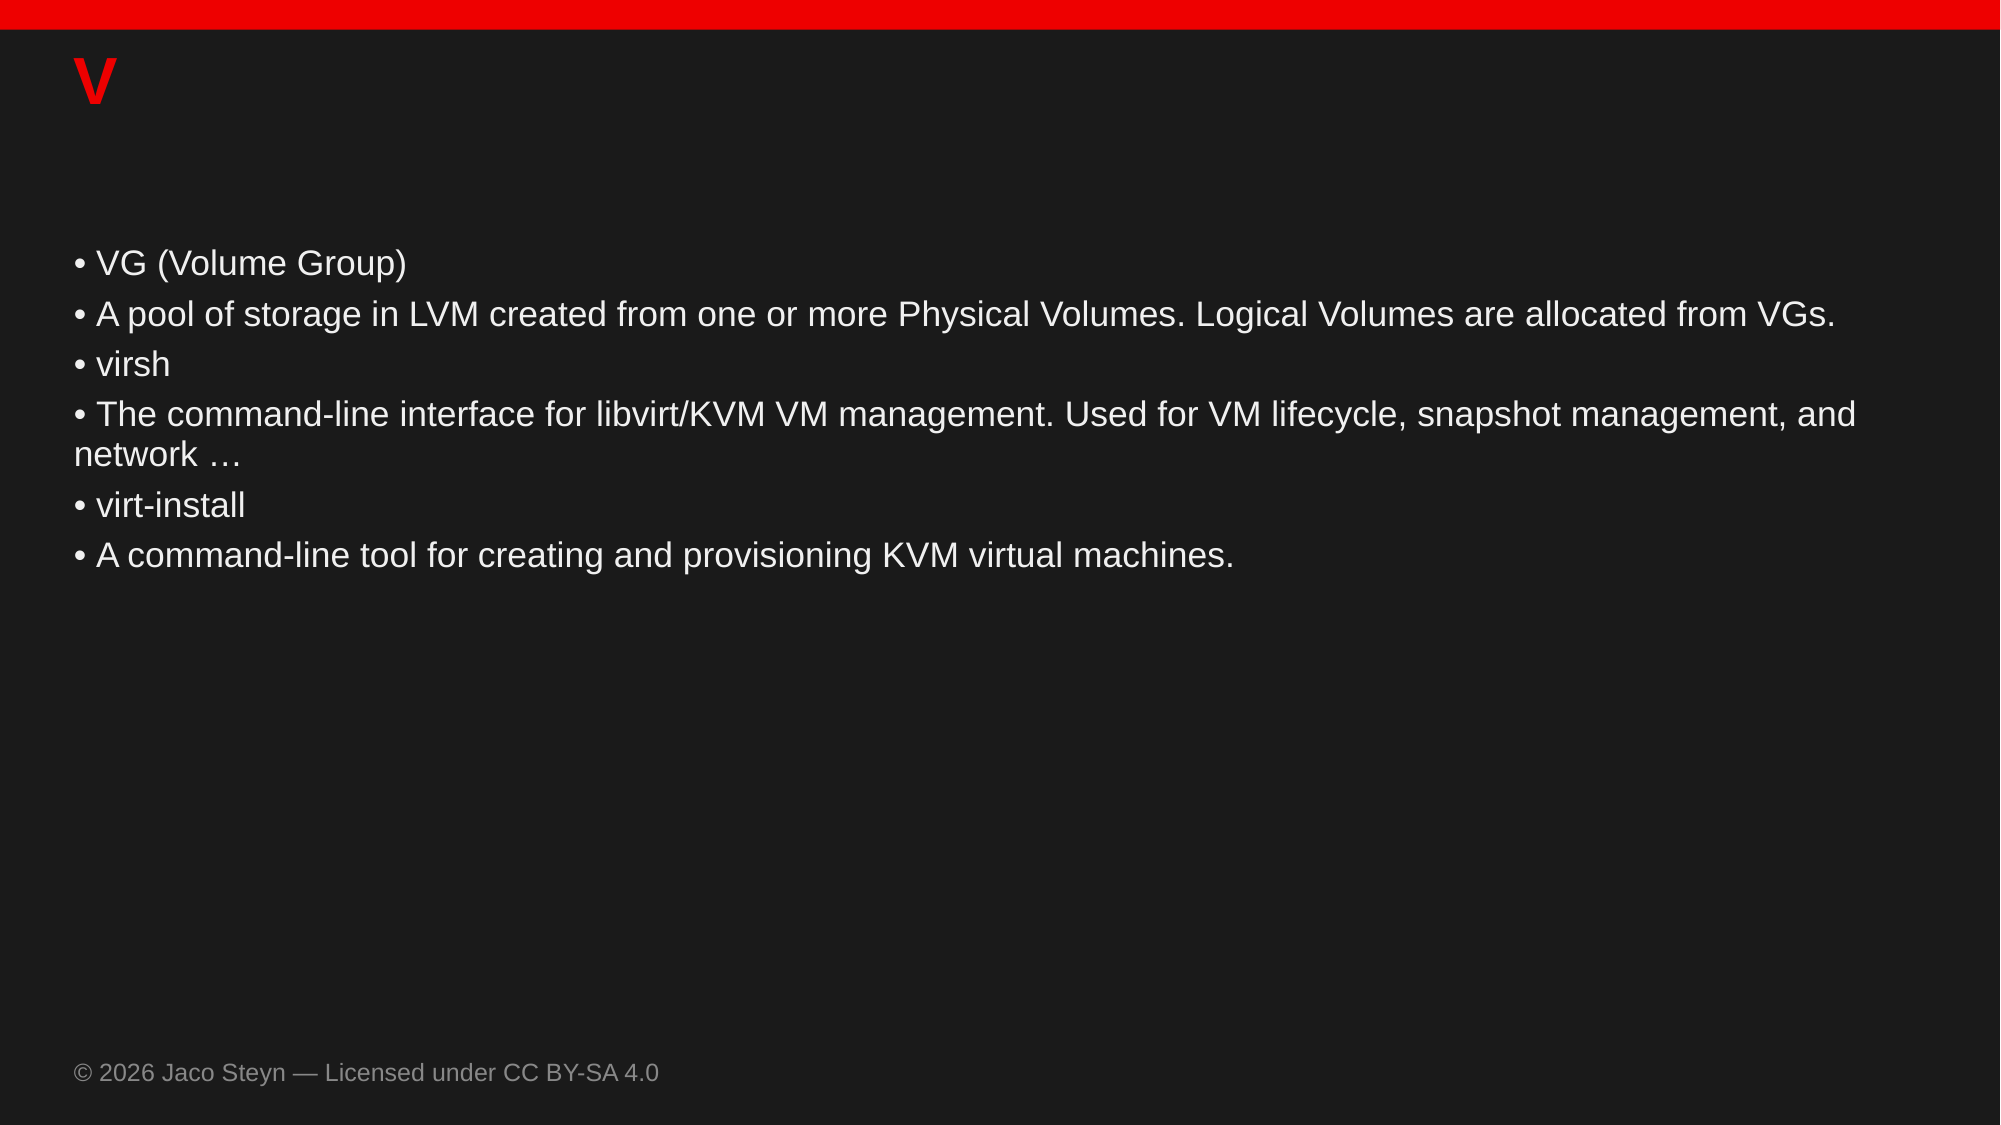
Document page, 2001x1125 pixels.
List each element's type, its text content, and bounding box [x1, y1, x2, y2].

text_box V [59, 36, 1942, 208]
text_box © 2026 Jaco Steyn — Licensed under CC BY-SA 4.0 [59, 1051, 1942, 1093]
text_box [0, 0, 2001, 30]
text_box • VG (Volume Group) • A pool of storage in LVM created from one or more Physical Volumes. Logical Volumes are allocated from VGs. • virsh • The command-line interface for libvirt/KVM VM management. Used for VM lifecycle, snapshot management, and network … • virt-install • A command-line tool for creating and provisioning KVM virtual machines. [59, 236, 1942, 1037]
